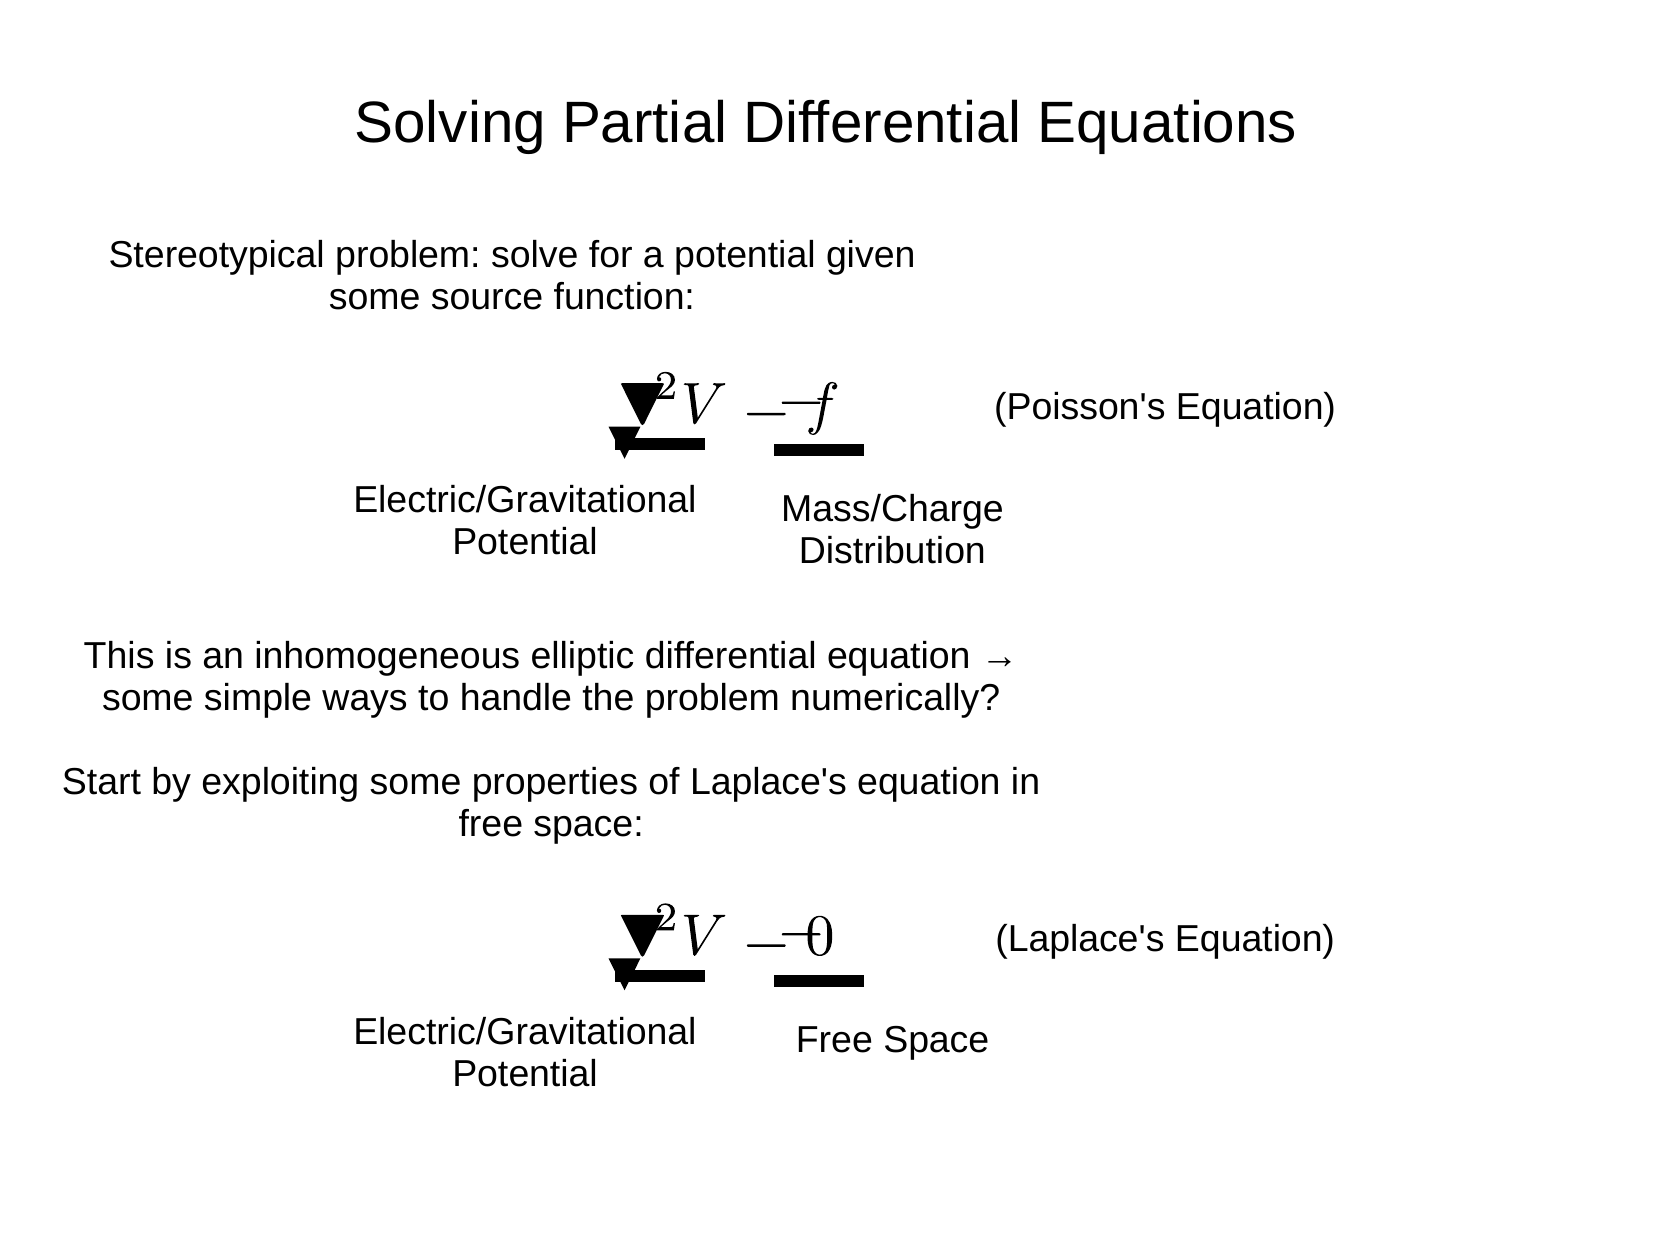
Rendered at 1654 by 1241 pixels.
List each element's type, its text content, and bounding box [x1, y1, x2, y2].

text_box Electric/Gravitational Potential [315, 471, 736, 571]
text_box [605, 903, 835, 957]
text_box This is an inhomogeneous elliptic differential equation → some simple ways to handle the problem numerically? Start by exploiting some properties of Laplace's equation in free space: [45, 627, 1057, 853]
text_box [620, 450, 629, 459]
title Solving Partial Differential Equations [82, 49, 1571, 196]
text_box Mass/Charge Distribution [765, 480, 1021, 579]
text_box (Laplace's Equation) [947, 909, 1383, 967]
text_box [620, 982, 629, 991]
text_box Free Space [765, 1011, 1021, 1069]
text_box [608, 958, 641, 972]
text_box Electric/Gravitational Potential [315, 1002, 736, 1102]
text_box Stereotypical problem: solve for a potential given some source function: [69, 225, 955, 325]
text_box [605, 371, 841, 440]
text_box (Poisson's Equation) [947, 378, 1383, 436]
